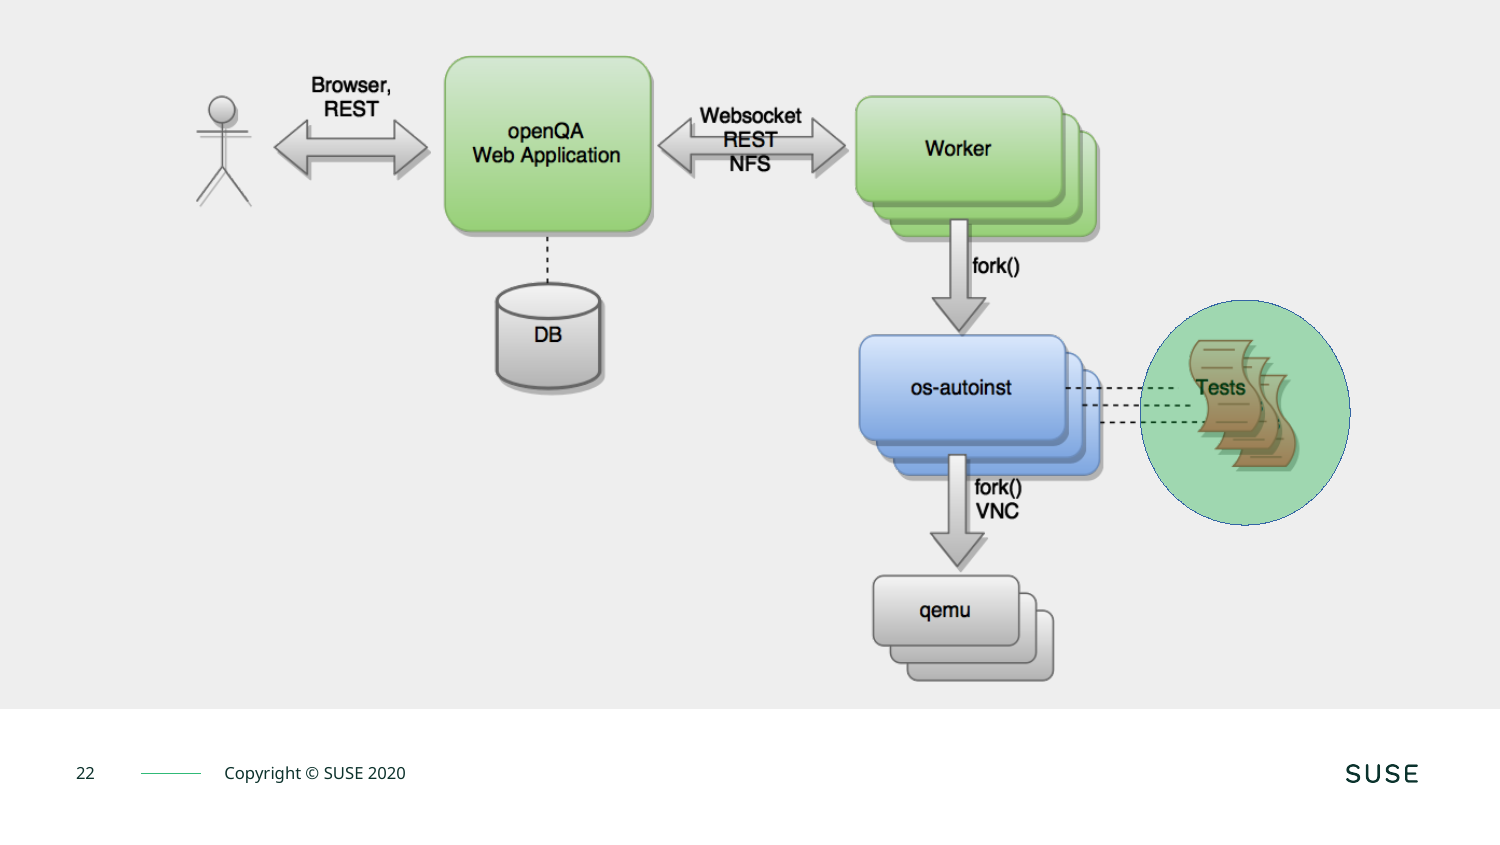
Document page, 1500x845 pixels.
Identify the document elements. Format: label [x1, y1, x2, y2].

picture [195, 55, 1306, 684]
picture [1346, 764, 1418, 783]
text_box [0, 0, 1500, 709]
